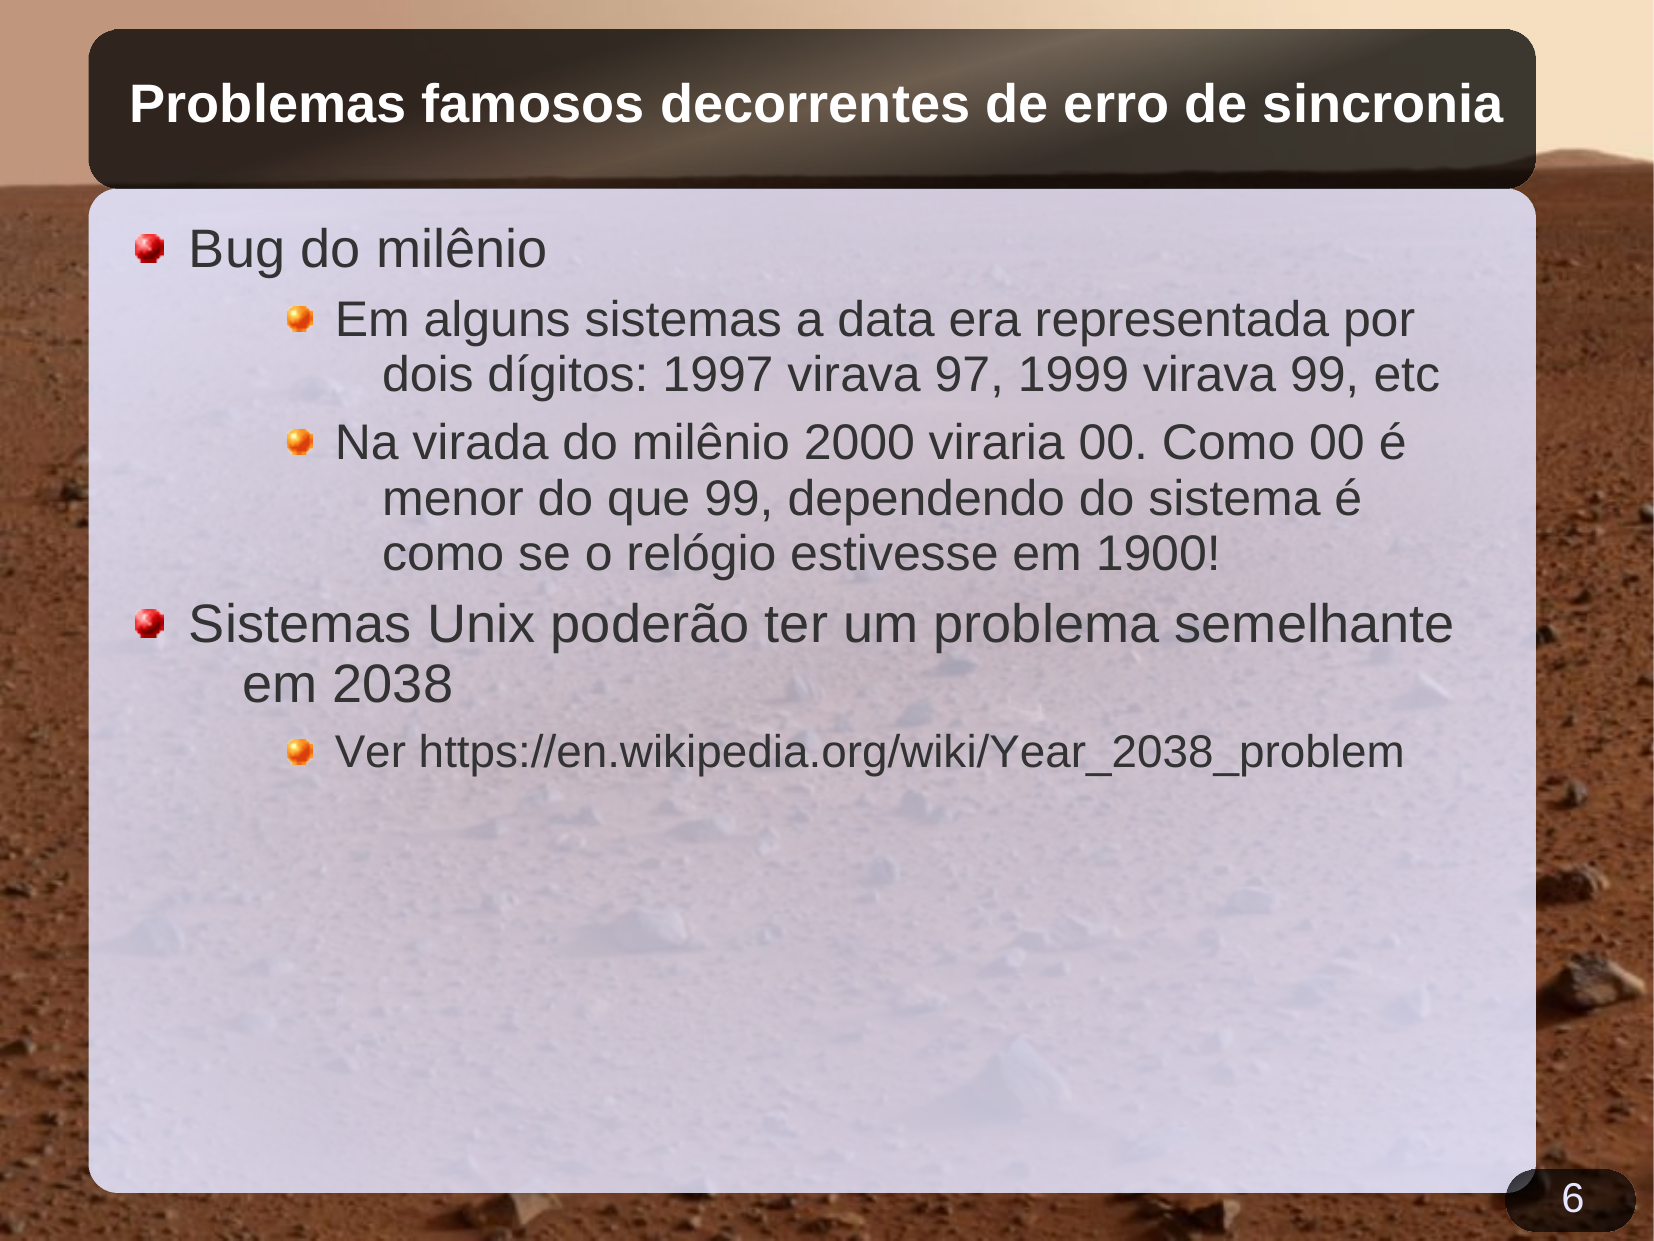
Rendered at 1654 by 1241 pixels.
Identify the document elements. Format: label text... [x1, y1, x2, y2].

list Bug do milênio Em alguns sistemas a data era representada por dois dígitos: 1997 virava 97, 1999 virava 99, etc Na virada do milênio 2000 viraria 00. Como 00 é menor do que 99, dependendo do sistema é como se o relógio estivesse em 1900! Sistemas Unix poderão ter um problema semelhante em 2038 Ver https://en.wikipedia.org/wiki/Year_2038_problem [118, 218, 1477, 1164]
title Problemas famosos decorrentes de erro de sincronia [118, 59, 1506, 148]
picture [0, 0, 1654, 1241]
